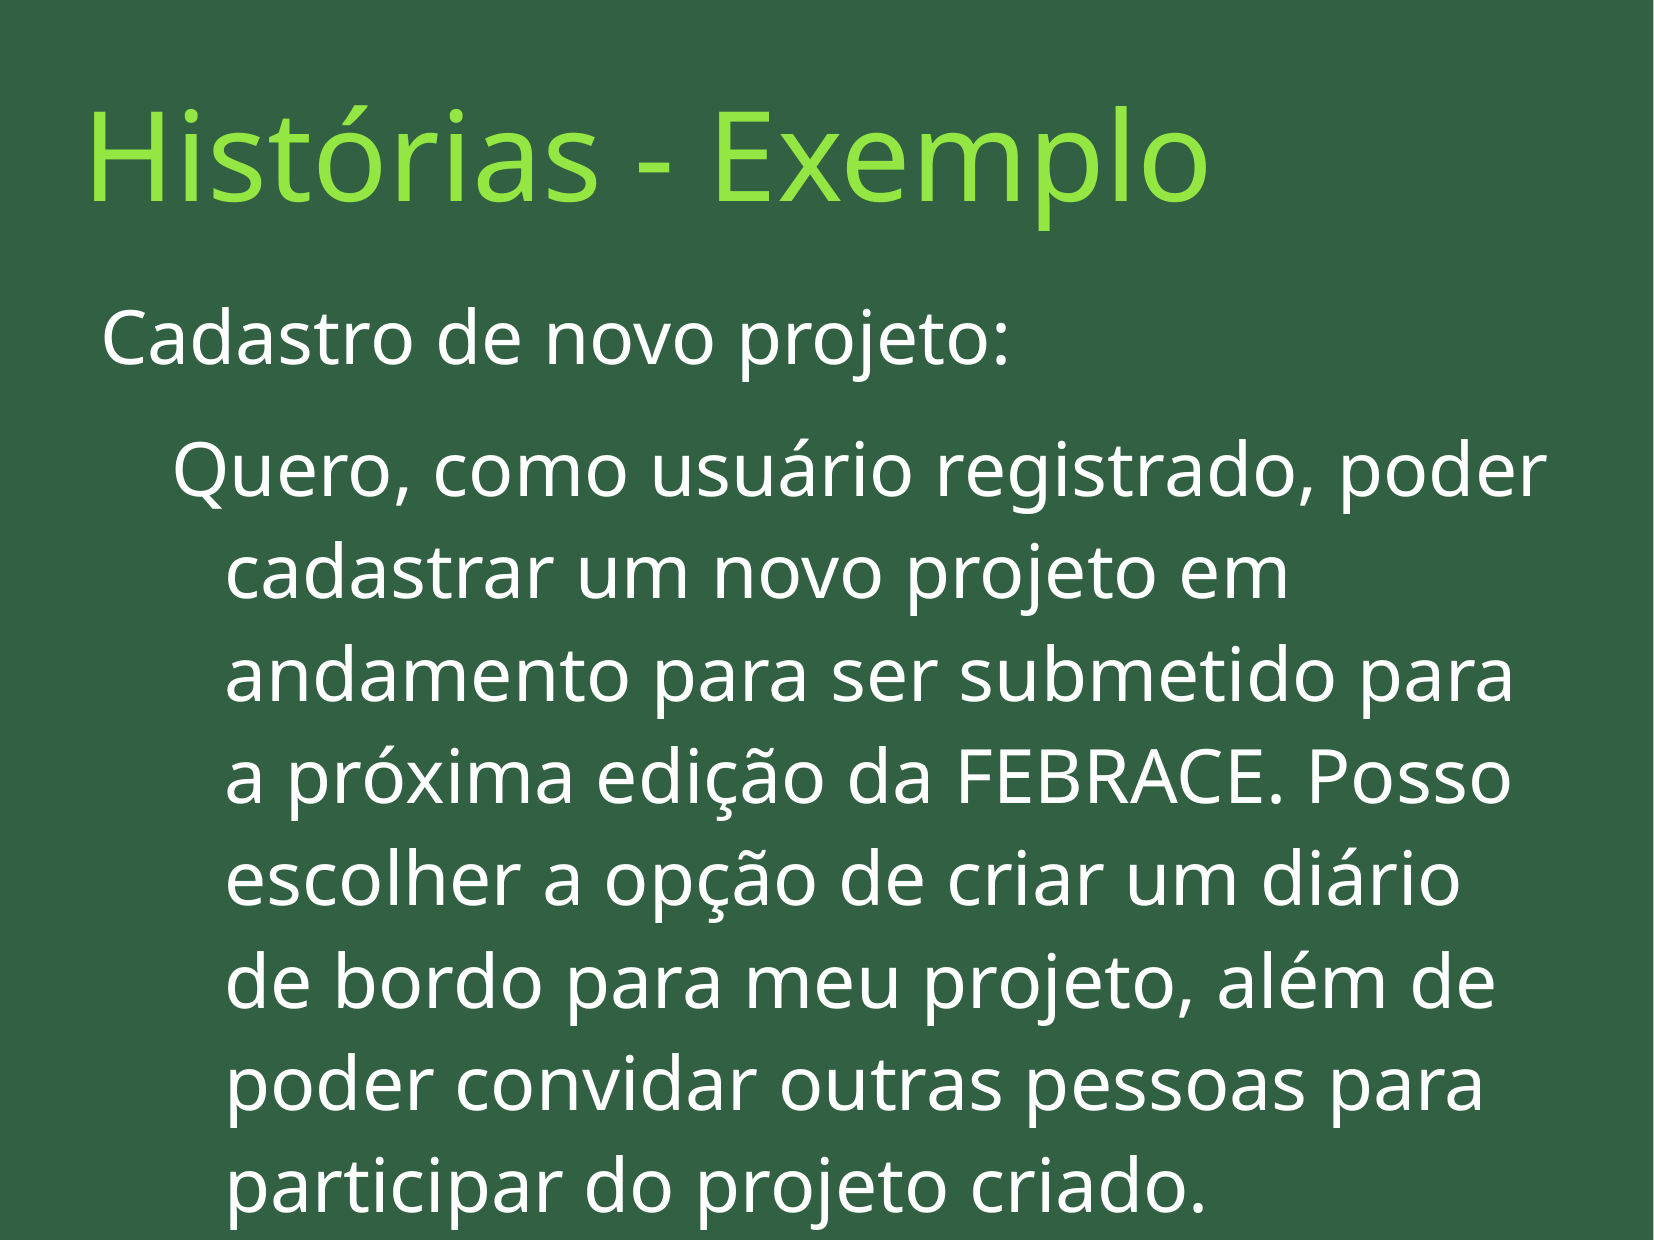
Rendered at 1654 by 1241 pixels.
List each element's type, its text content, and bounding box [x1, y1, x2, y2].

list Cadastro de novo projeto: Quero, como usuário registrado, poder cadastrar um novo projeto em andamento para ser submetido para a próxima edição da FEBRACE. Posso escolher a opção de criar um diário de bordo para meu projeto, além de poder convidar outras pessoas para participar do projeto criado. [82, 284, 1571, 1011]
title Histórias - Exemplo [82, 49, 1571, 257]
